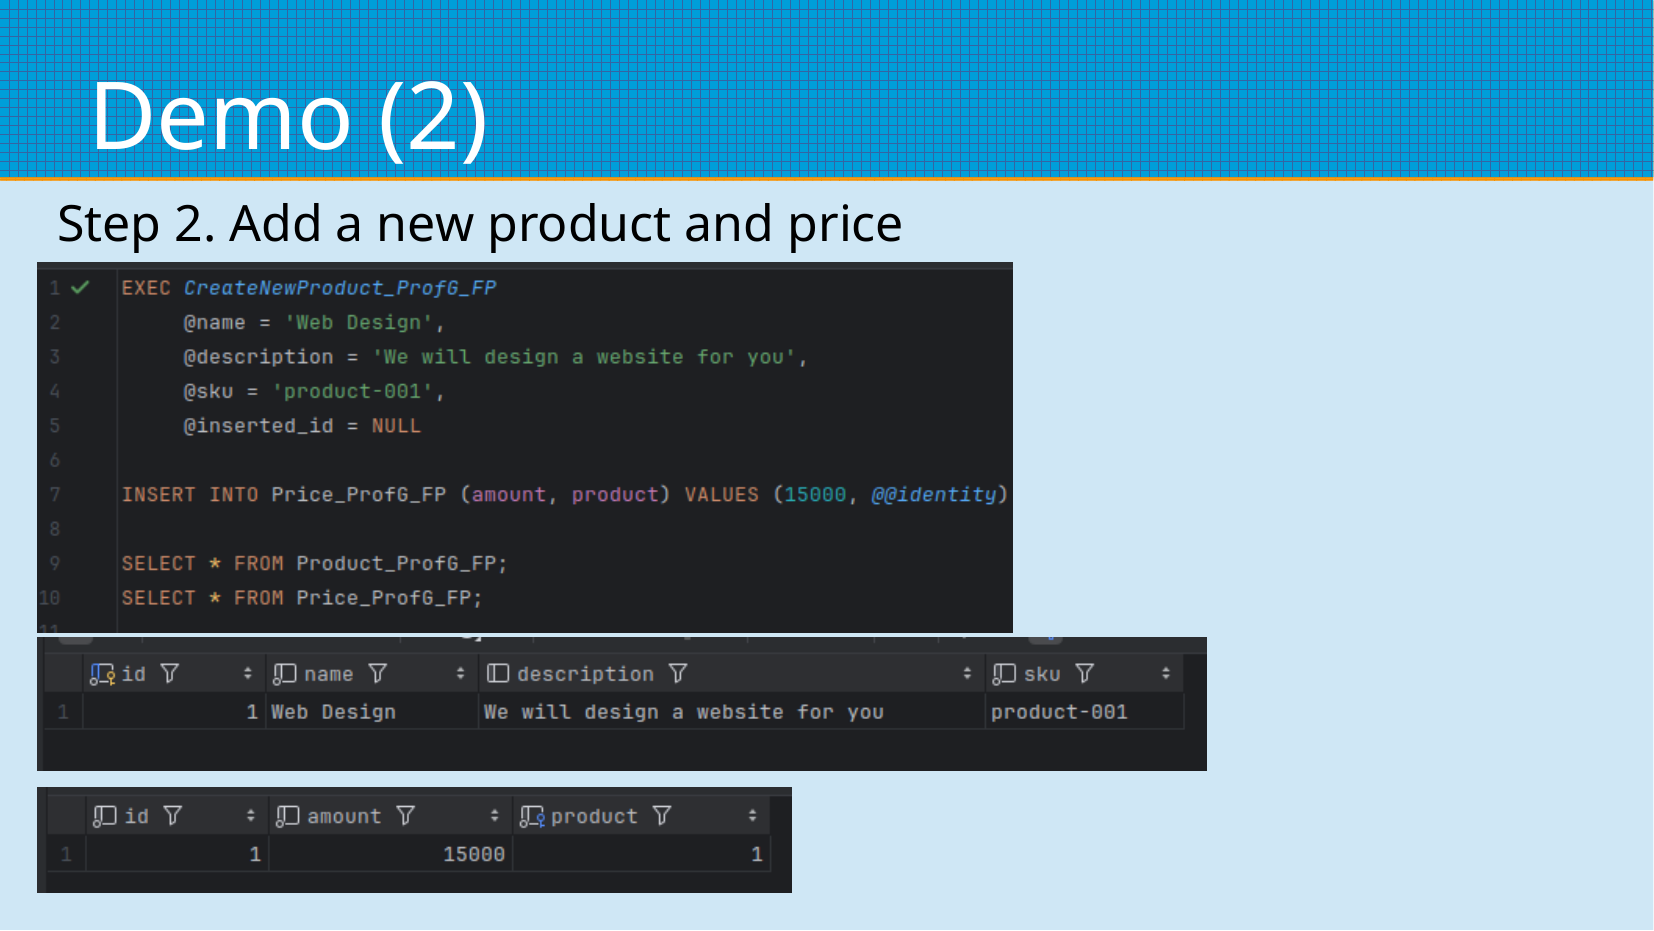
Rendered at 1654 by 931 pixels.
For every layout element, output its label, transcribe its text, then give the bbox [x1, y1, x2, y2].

list Step 2. Add a new product and price [0, 187, 1463, 764]
title Demo (2) [88, 14, 1565, 178]
picture [37, 262, 1013, 633]
picture [37, 787, 792, 893]
picture [37, 637, 1207, 771]
